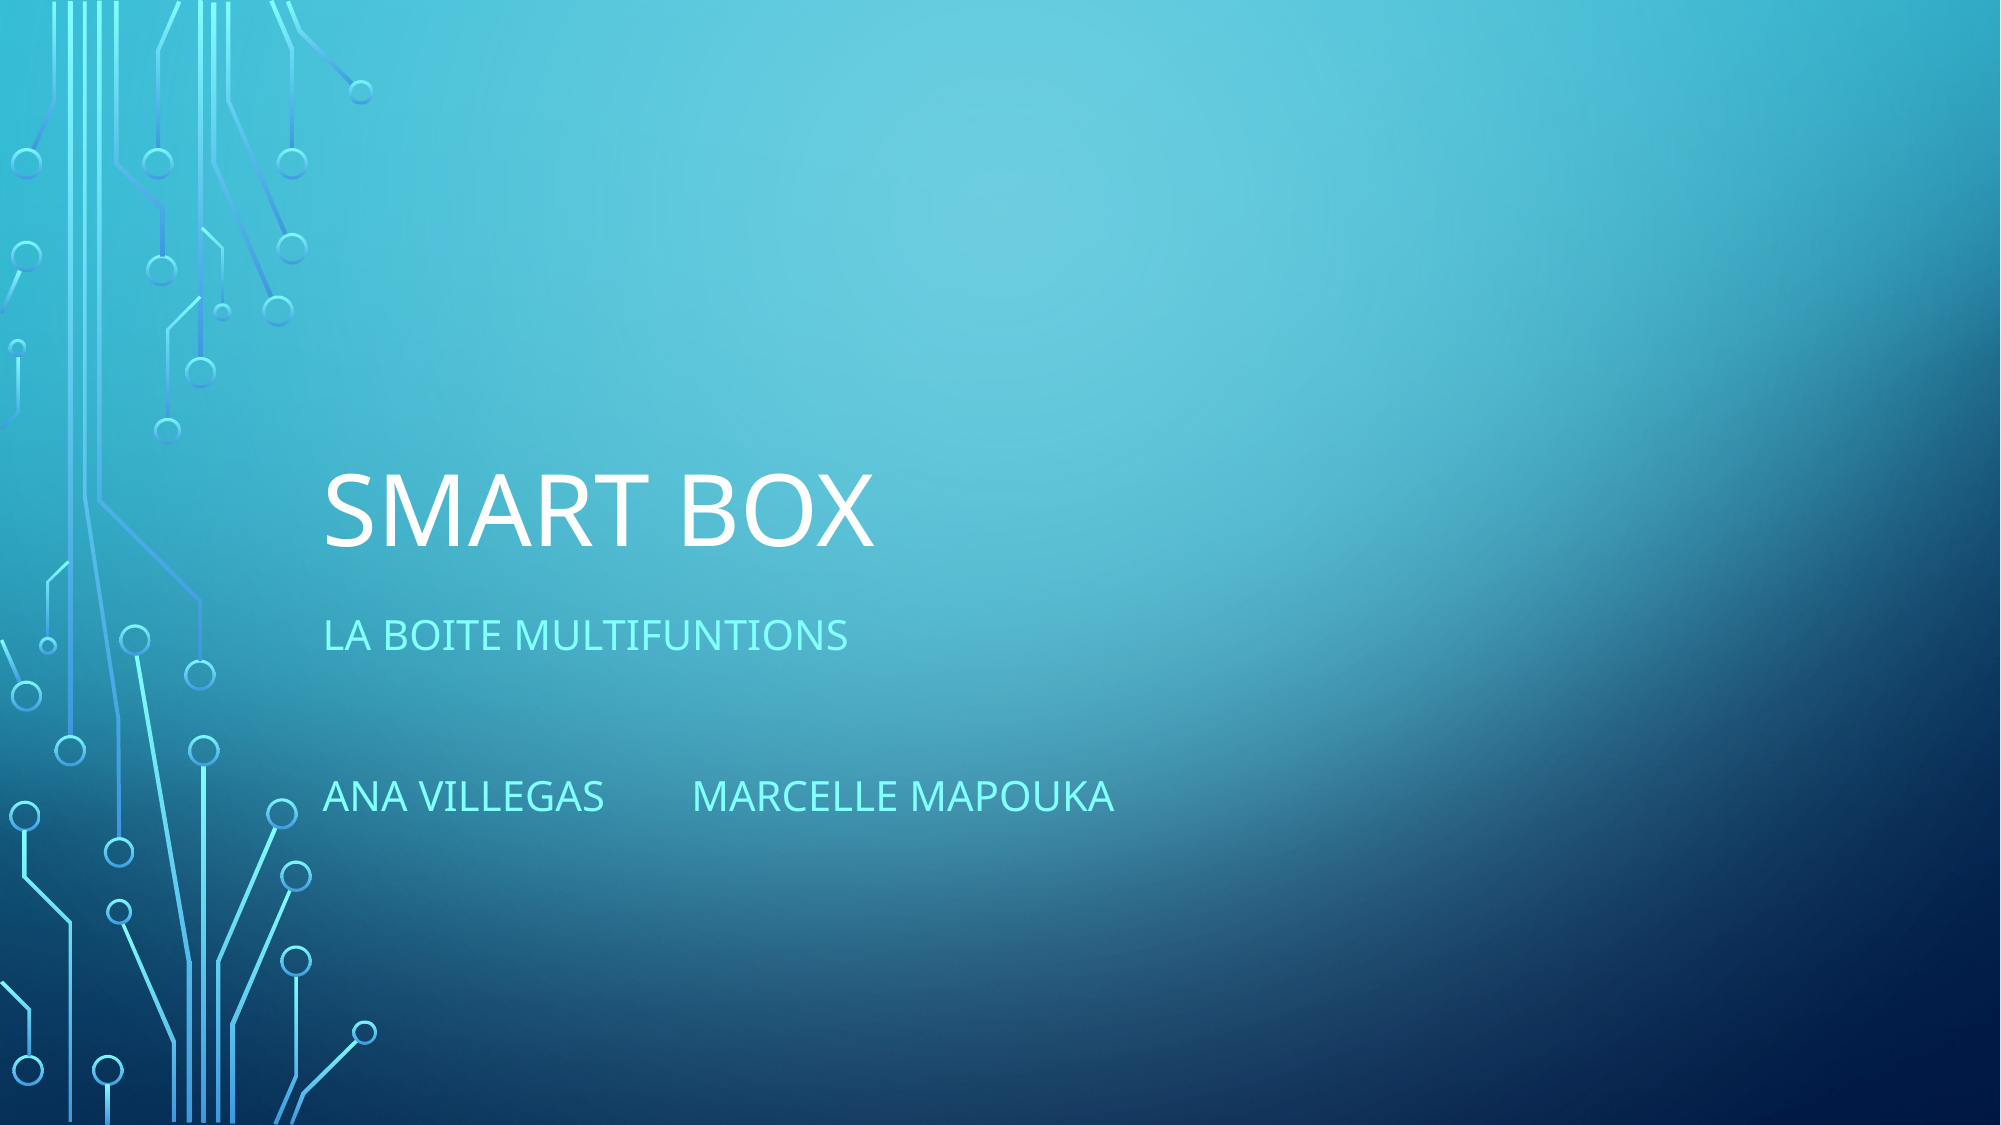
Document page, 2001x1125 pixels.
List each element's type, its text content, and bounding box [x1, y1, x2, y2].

subtitle La boite Multifuntions ANA VILLEGAS Marcelle mapouka [307, 590, 1750, 863]
title Smart box [307, 184, 1750, 576]
